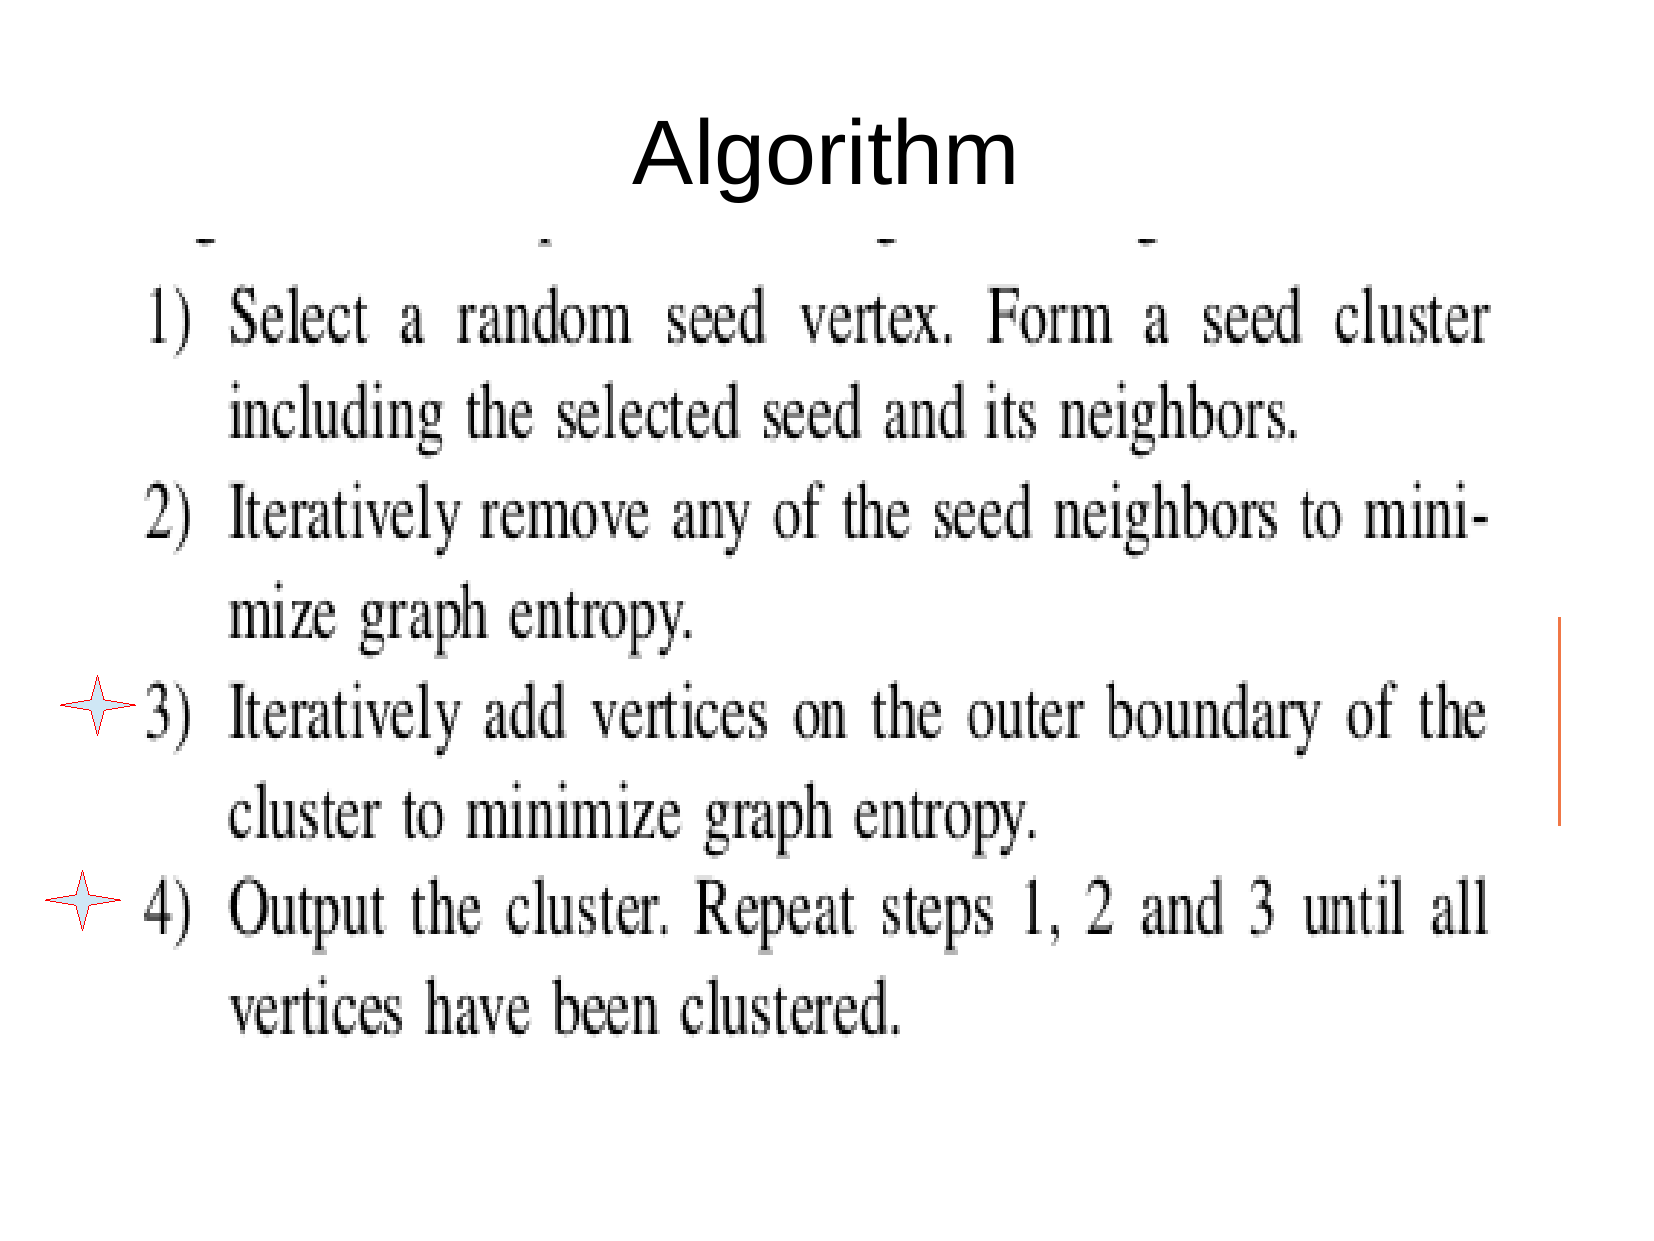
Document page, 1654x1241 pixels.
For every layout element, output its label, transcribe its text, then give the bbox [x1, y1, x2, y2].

text_box [45, 870, 121, 931]
picture [104, 239, 1561, 1081]
title Algorithm [82, 49, 1571, 257]
text_box [60, 675, 136, 736]
